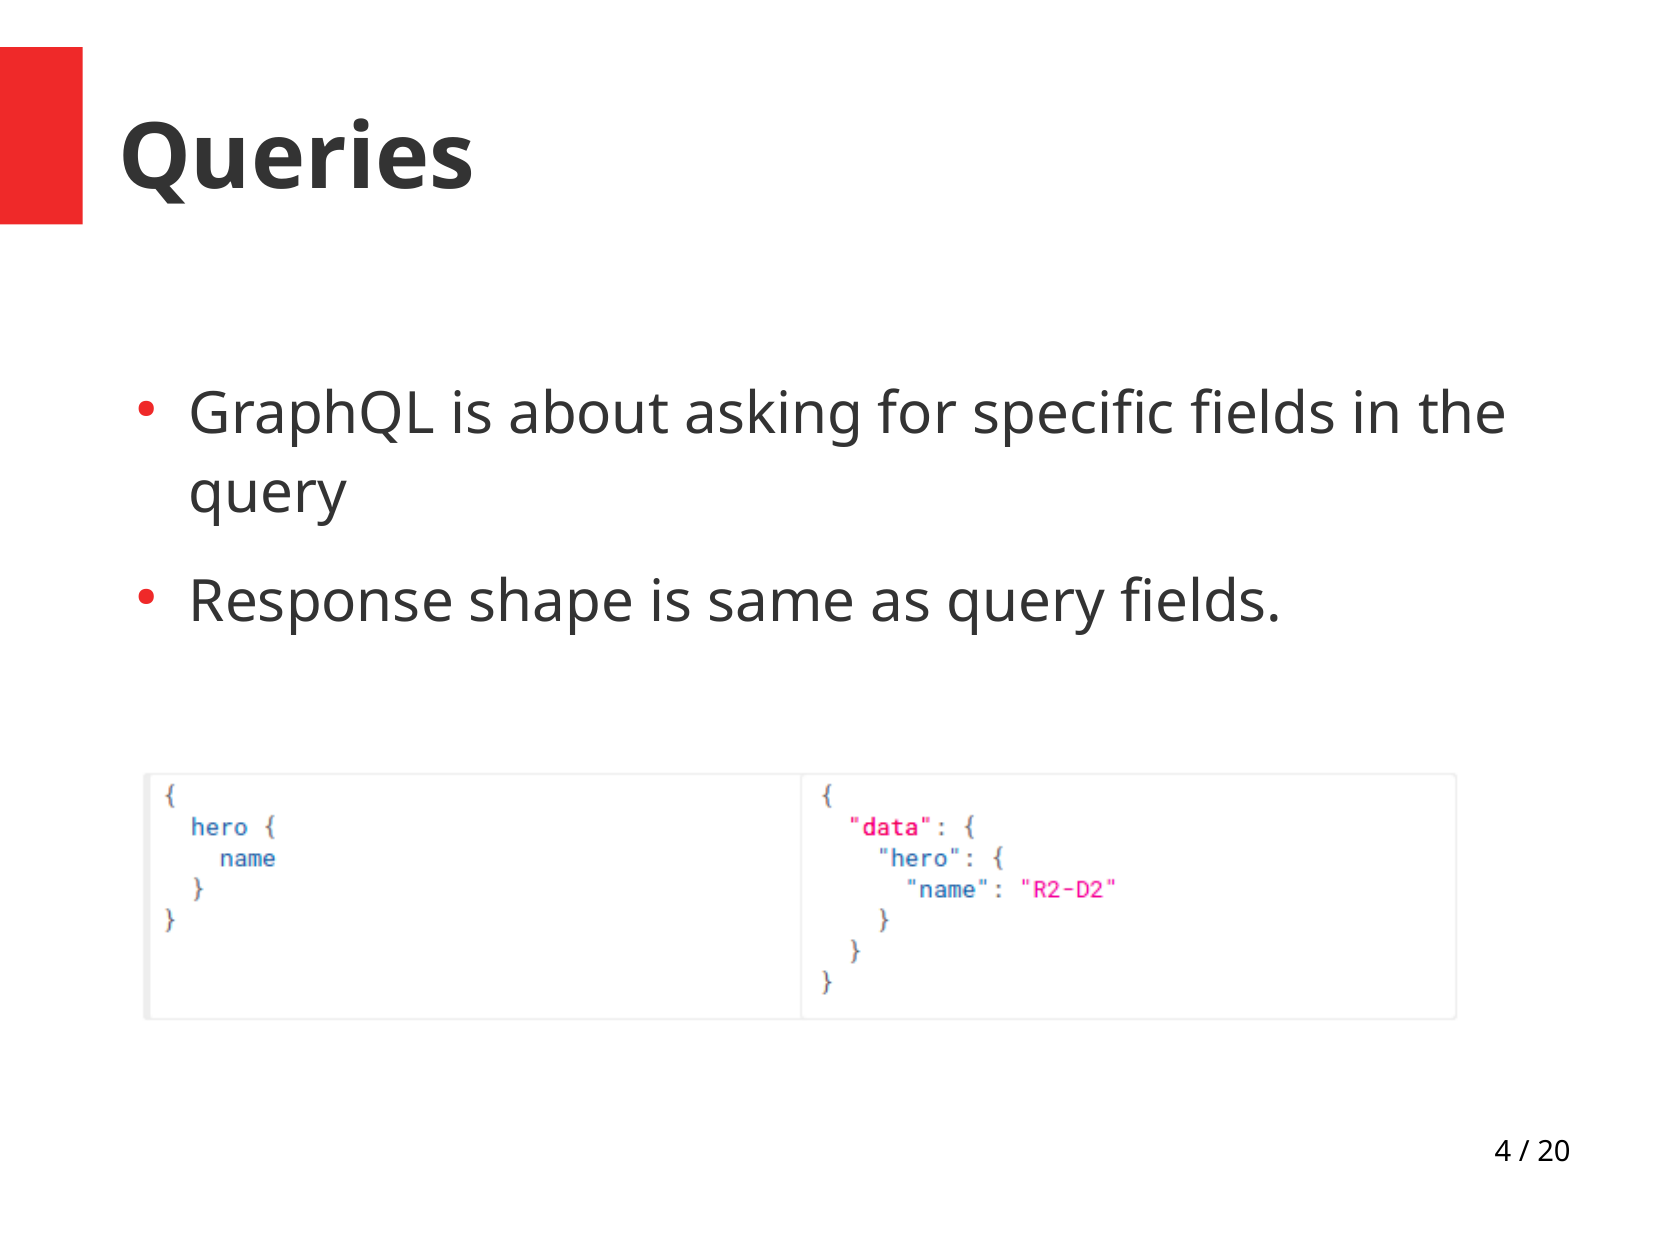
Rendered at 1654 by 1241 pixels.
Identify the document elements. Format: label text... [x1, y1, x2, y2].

list GraphQL is about asking for specific fields in the query Response shape is same as query fields. [118, 370, 1536, 681]
picture [118, 746, 1536, 1057]
title Queries [118, 49, 1571, 257]
